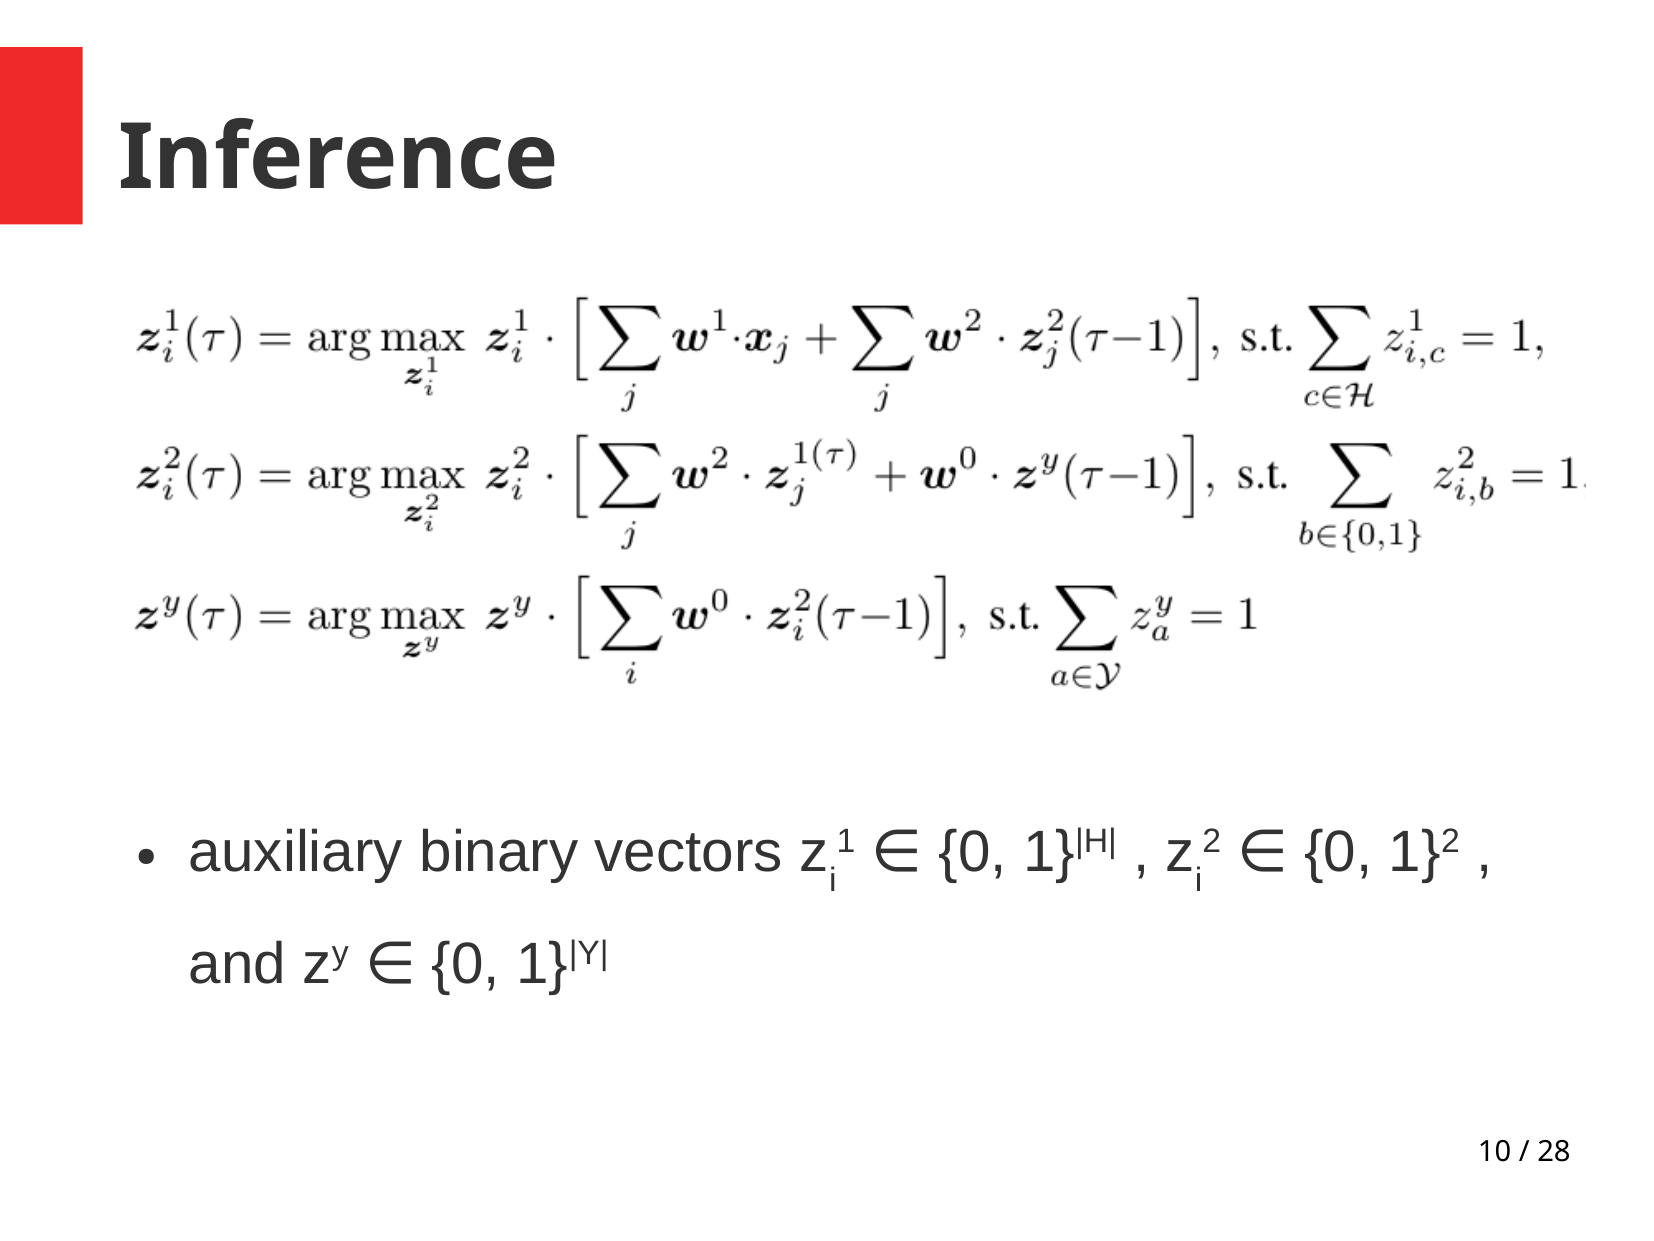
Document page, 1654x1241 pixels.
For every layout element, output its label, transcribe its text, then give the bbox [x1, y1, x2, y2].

picture [112, 268, 1586, 697]
title Inference [118, 49, 1571, 257]
list auxiliary binary vectors zi1 ∈ {0, 1}|H| , zi2 ∈ {0, 1}2 , and zy ∈ {0, 1}|Y| [118, 779, 1536, 1074]
